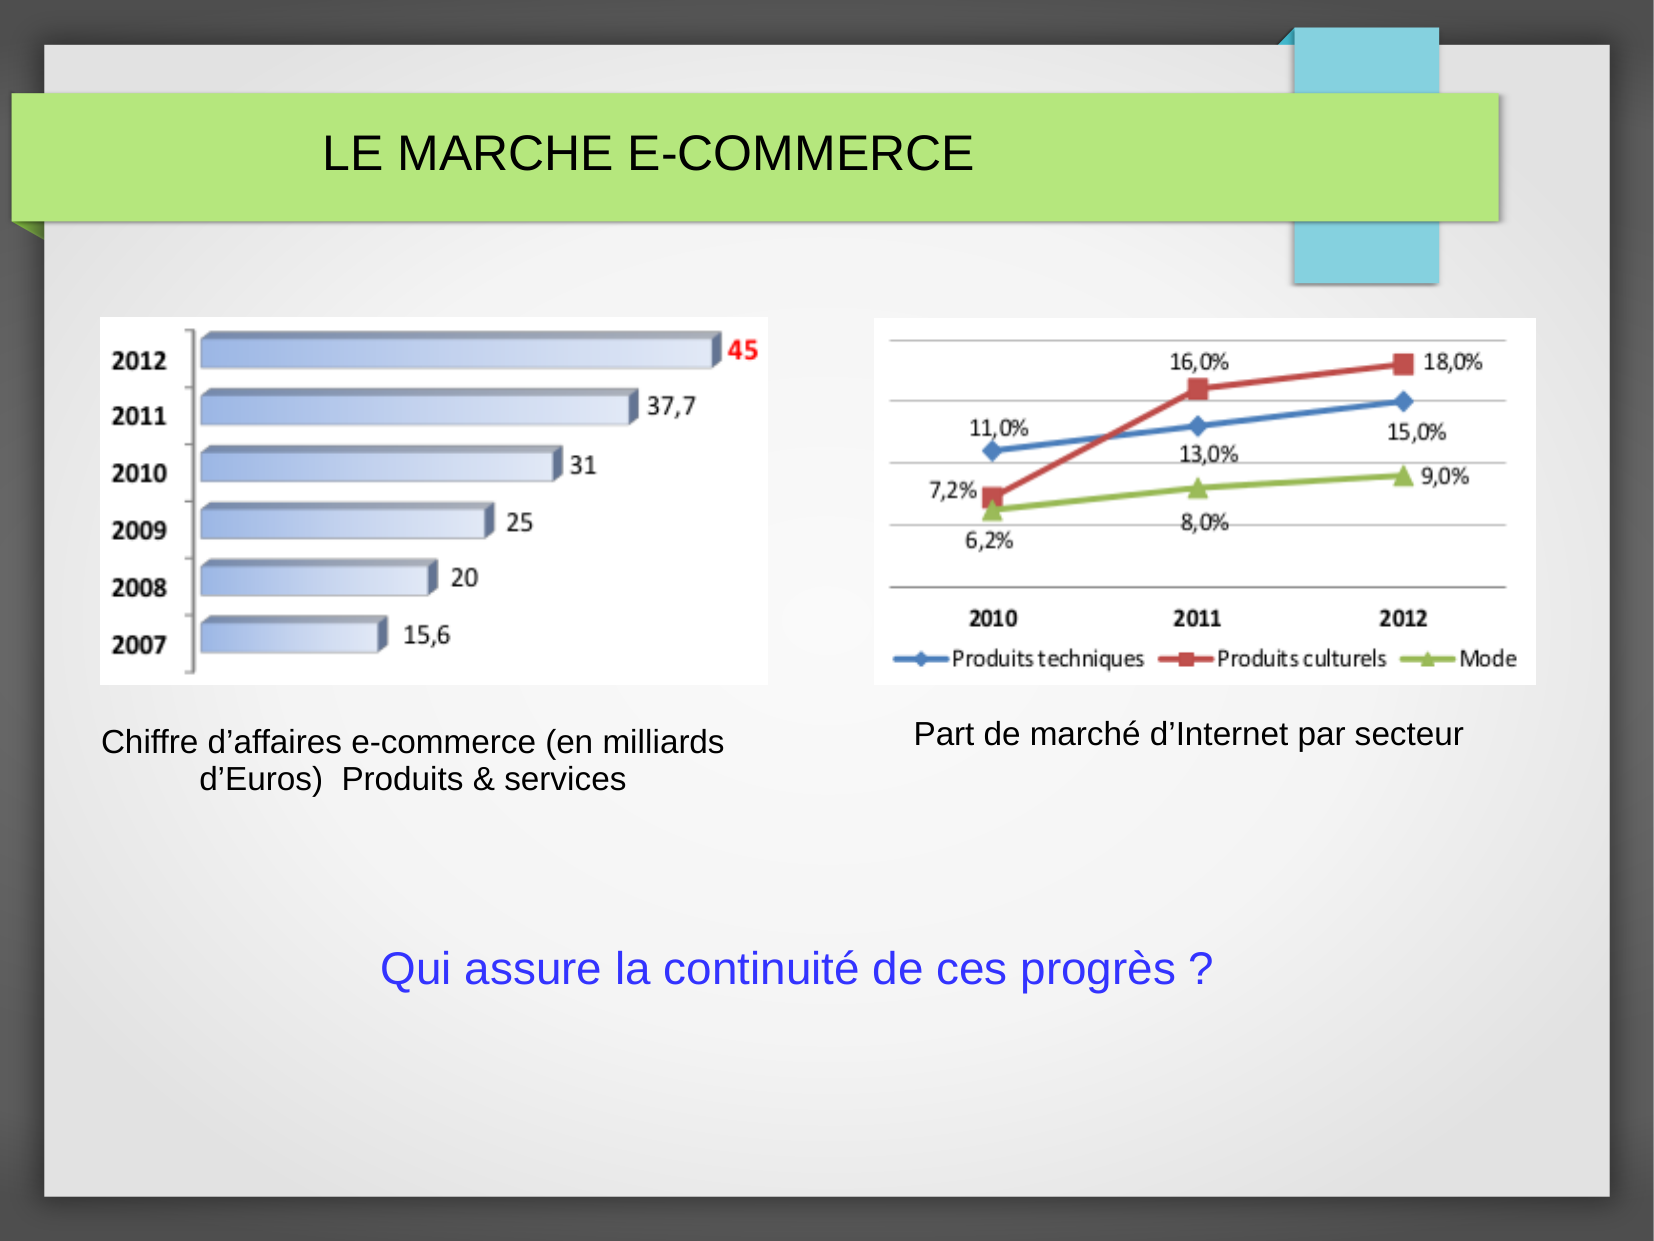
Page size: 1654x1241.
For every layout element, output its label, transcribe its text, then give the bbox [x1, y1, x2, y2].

text_box LE MARCHE E-COMMERCE [307, 118, 1300, 201]
text_box Qui assure la continuité de ces progrès ? [366, 935, 1276, 1063]
text_box Part de marché d’Internet par secteur [898, 707, 1549, 765]
picture [0, 0, 1654, 1241]
text_box Chiffre d’affaires e-commerce (en milliards d’Euros) Produits & services [82, 716, 745, 827]
